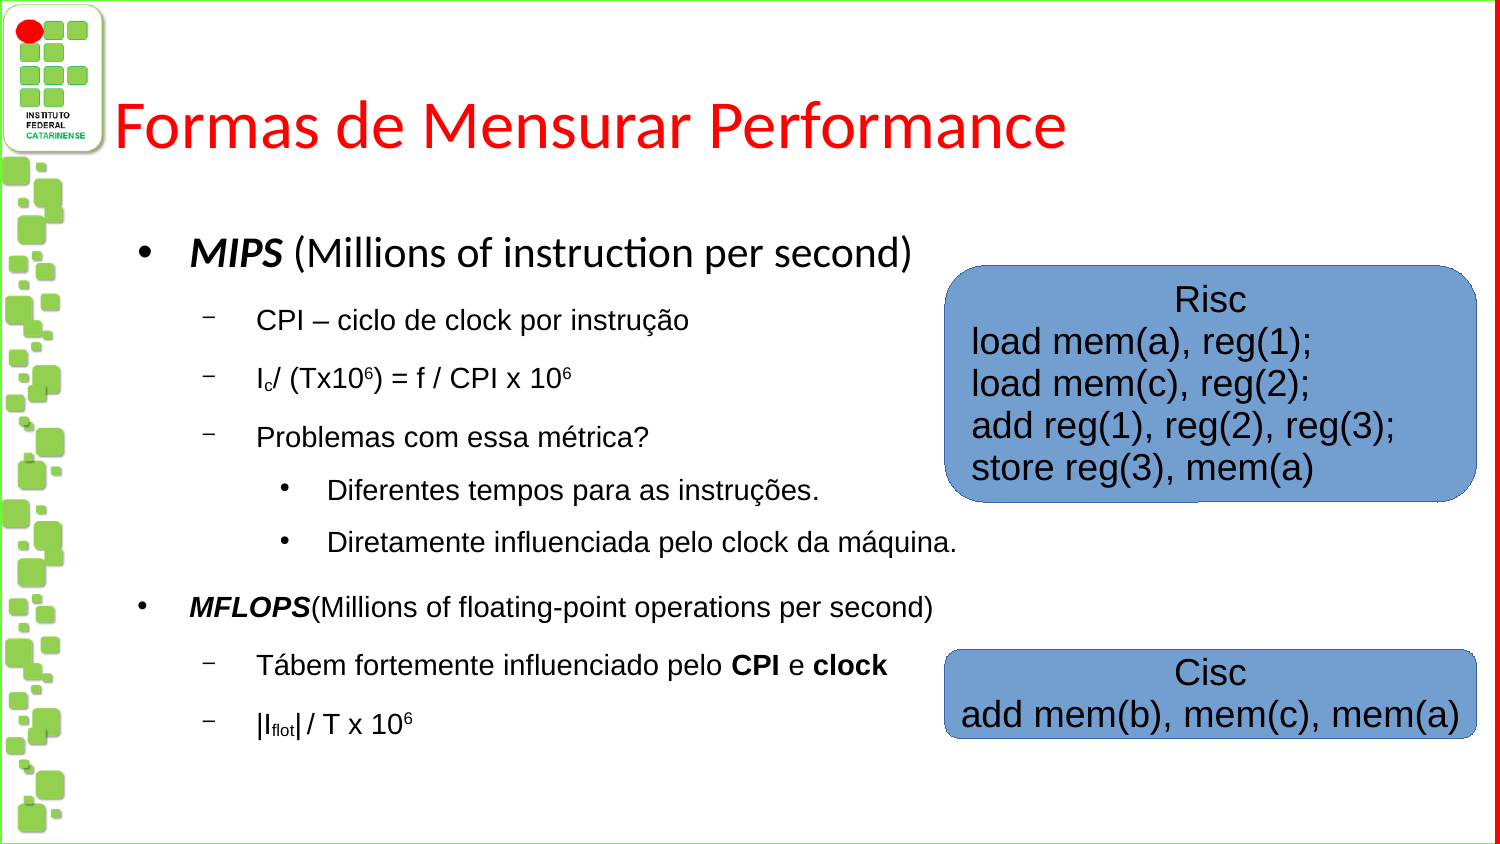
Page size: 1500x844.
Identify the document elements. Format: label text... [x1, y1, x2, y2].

text_box Cisc add mem(b), mem(c), mem(a) [944, 649, 1477, 739]
text_box Risc load mem(a), reg(1); load mem(c), reg(2); add reg(1), reg(2), reg(3); store reg(3), mem(a) [944, 265, 1477, 503]
title Formas de Mensurar Performance [103, 44, 1397, 208]
list MIPS (Millions of instruction per second) CPI – ciclo de clock por instrução Ic/ (Tx106) = f / CPI x 106 Problemas com essa métrica? Diferentes tempos para as instruções. Diretamente influenciada pelo clock da máquina. MFLOPS(Millions of floating-point operations per second) Tábem fortemente influenciado pelo CPI e clock |Iflot| / T x 106 [103, 224, 1397, 760]
picture [0, 0, 1500, 844]
